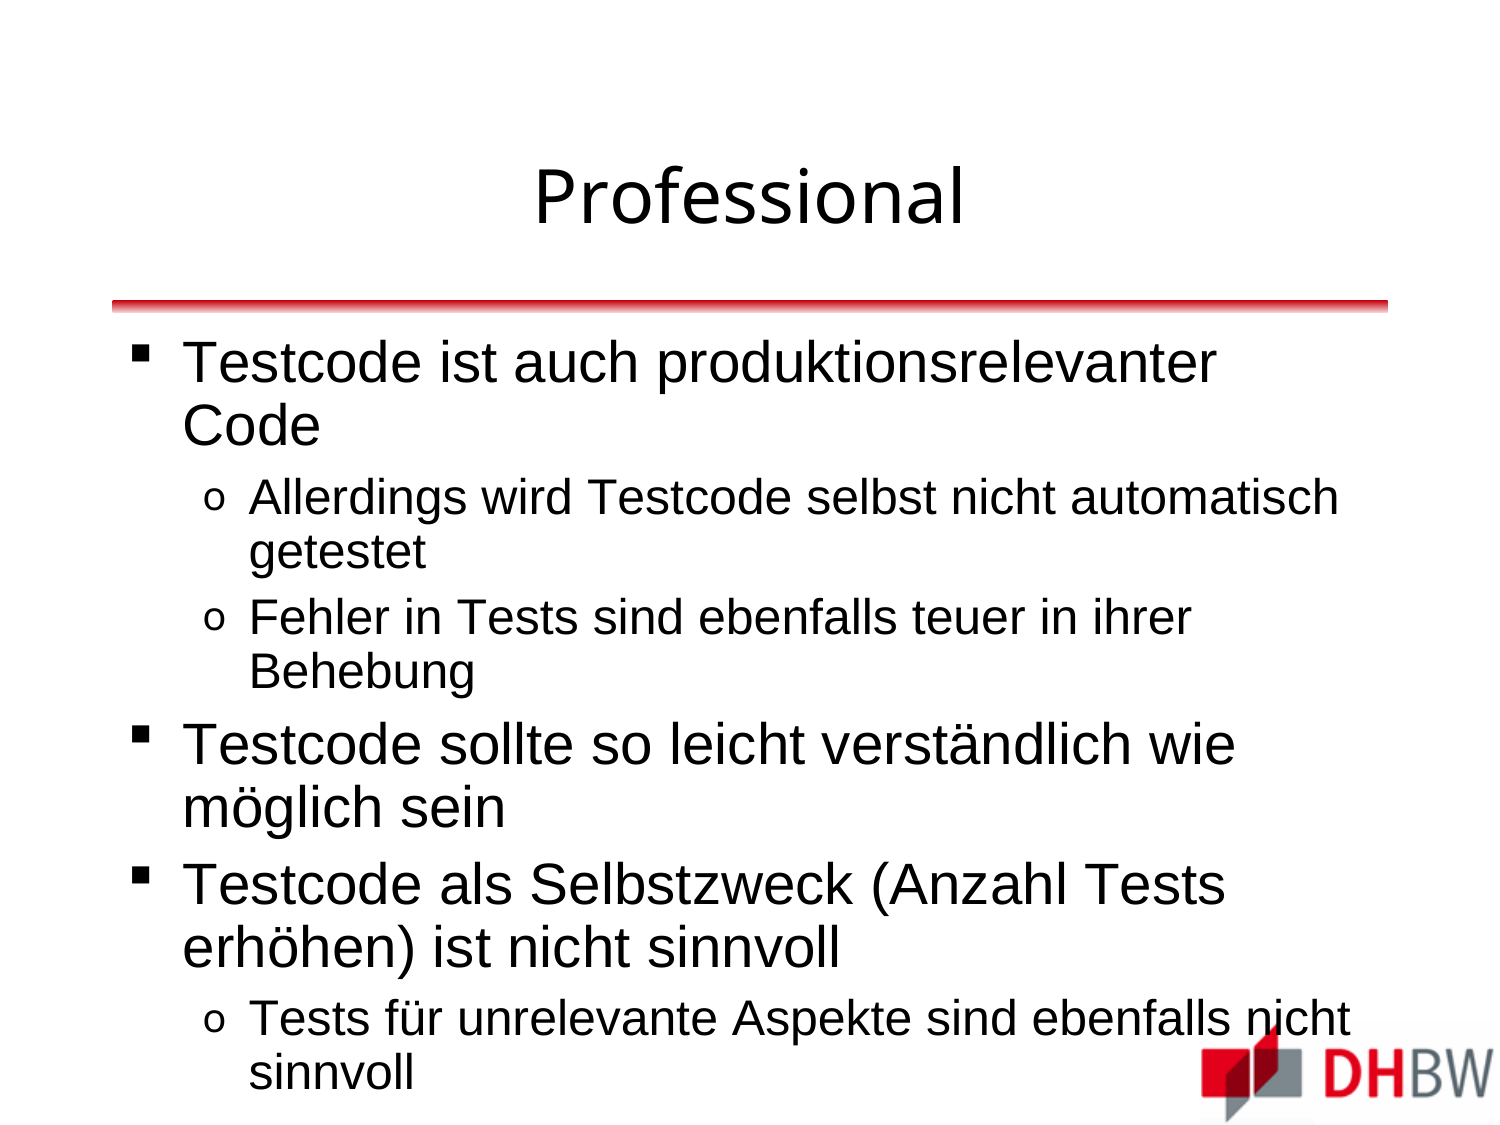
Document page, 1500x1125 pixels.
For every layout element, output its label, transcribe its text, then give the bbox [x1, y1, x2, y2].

title Professional [112, 99, 1388, 288]
list Testcode ist auch produktionsrelevanter Code Allerdings wird Testcode selbst nicht automatisch getestet Fehler in Tests sind ebenfalls teuer in ihrer Behebung Testcode sollte so leicht verständlich wie möglich sein Testcode als Selbstzweck (Anzahl Tests erhöhen) ist nicht sinnvoll Tests für unrelevante Aspekte sind ebenfalls nicht sinnvoll [112, 324, 1388, 1109]
picture [1200, 1021, 1495, 1125]
